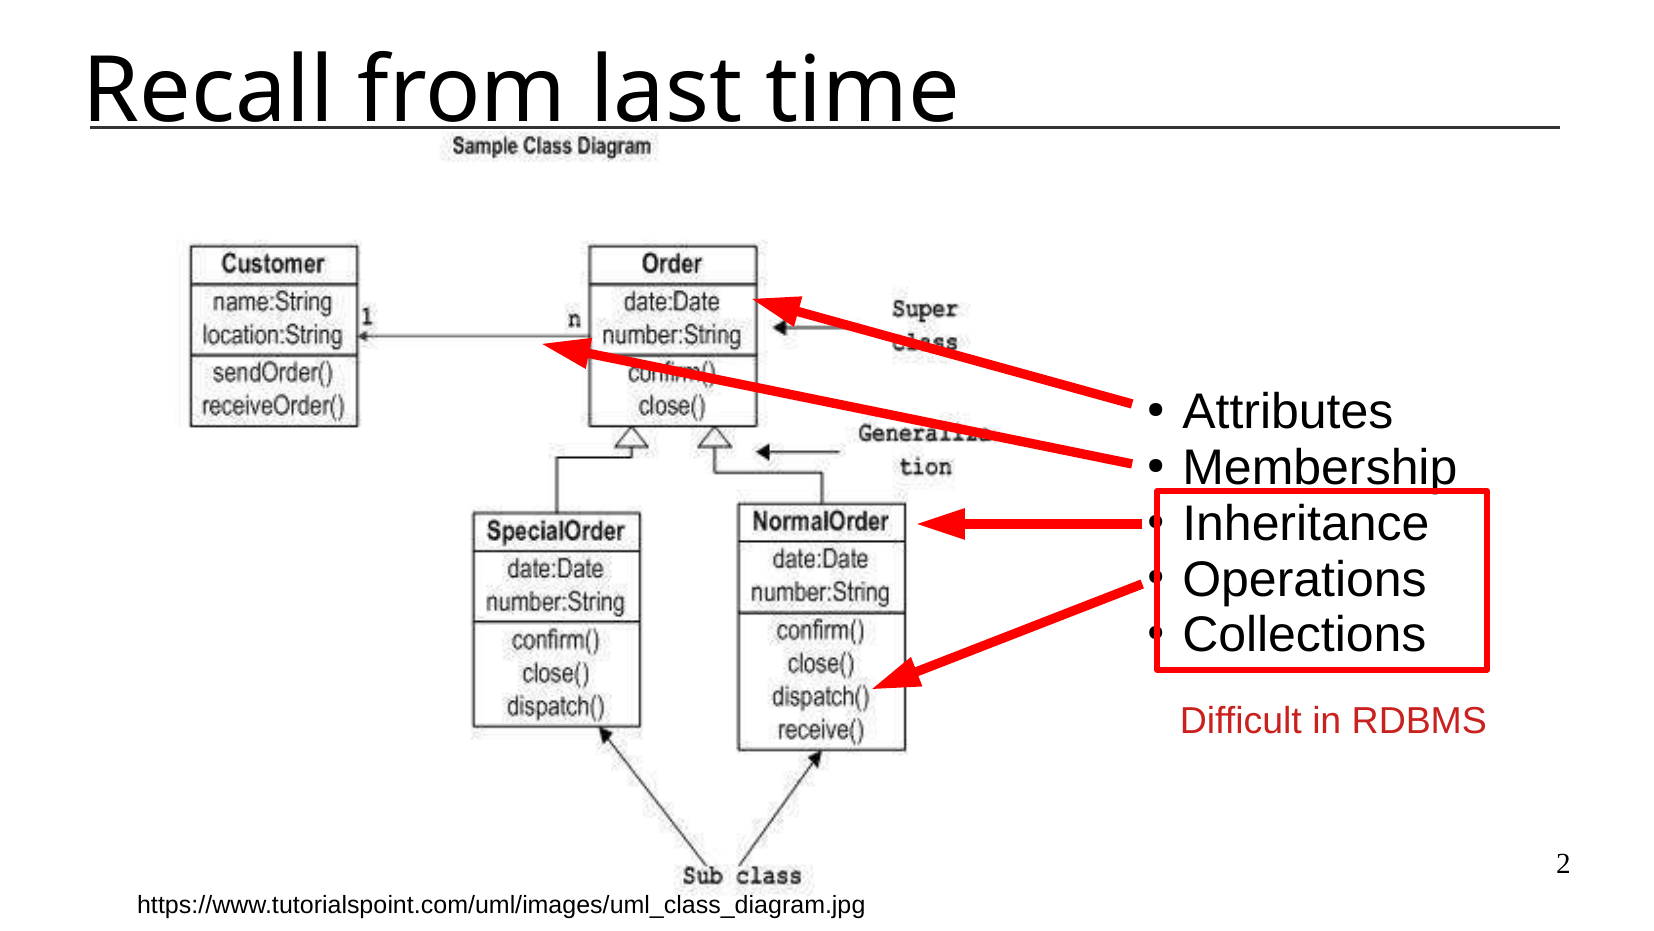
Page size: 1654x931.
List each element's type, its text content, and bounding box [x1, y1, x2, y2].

title Recall from last time [82, 32, 1571, 140]
text_box Attributes Membership Inheritance Operations Collections [1160, 494, 1473, 667]
text_box https://www.tutorialspoint.com/uml/images/uml_class_diagram.jpg [122, 883, 901, 927]
text_box Attributes Membership Inheritance Operations Collections [1132, 376, 1473, 670]
picture [175, 131, 1008, 902]
text_box Difficult in RDBMS [1165, 692, 1503, 749]
